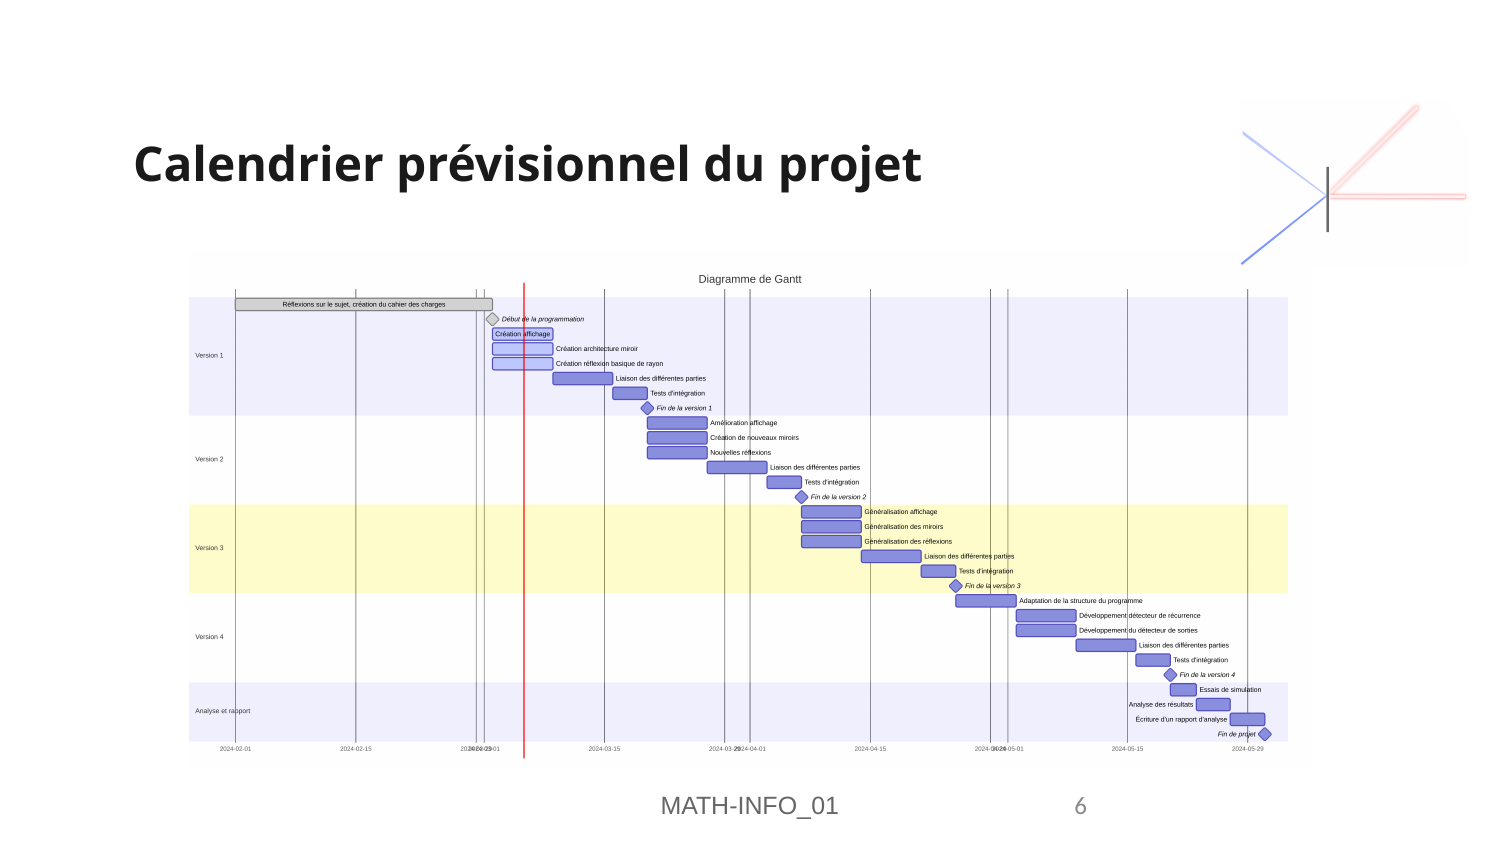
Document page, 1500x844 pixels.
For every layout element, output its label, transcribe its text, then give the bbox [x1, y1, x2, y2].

text_box MATH-INFO_01 [645, 784, 857, 828]
picture [189, 100, 1469, 768]
text_box [1059, 782, 1397, 828]
title Calendrier prévisionnel du projet [118, 118, 1240, 207]
